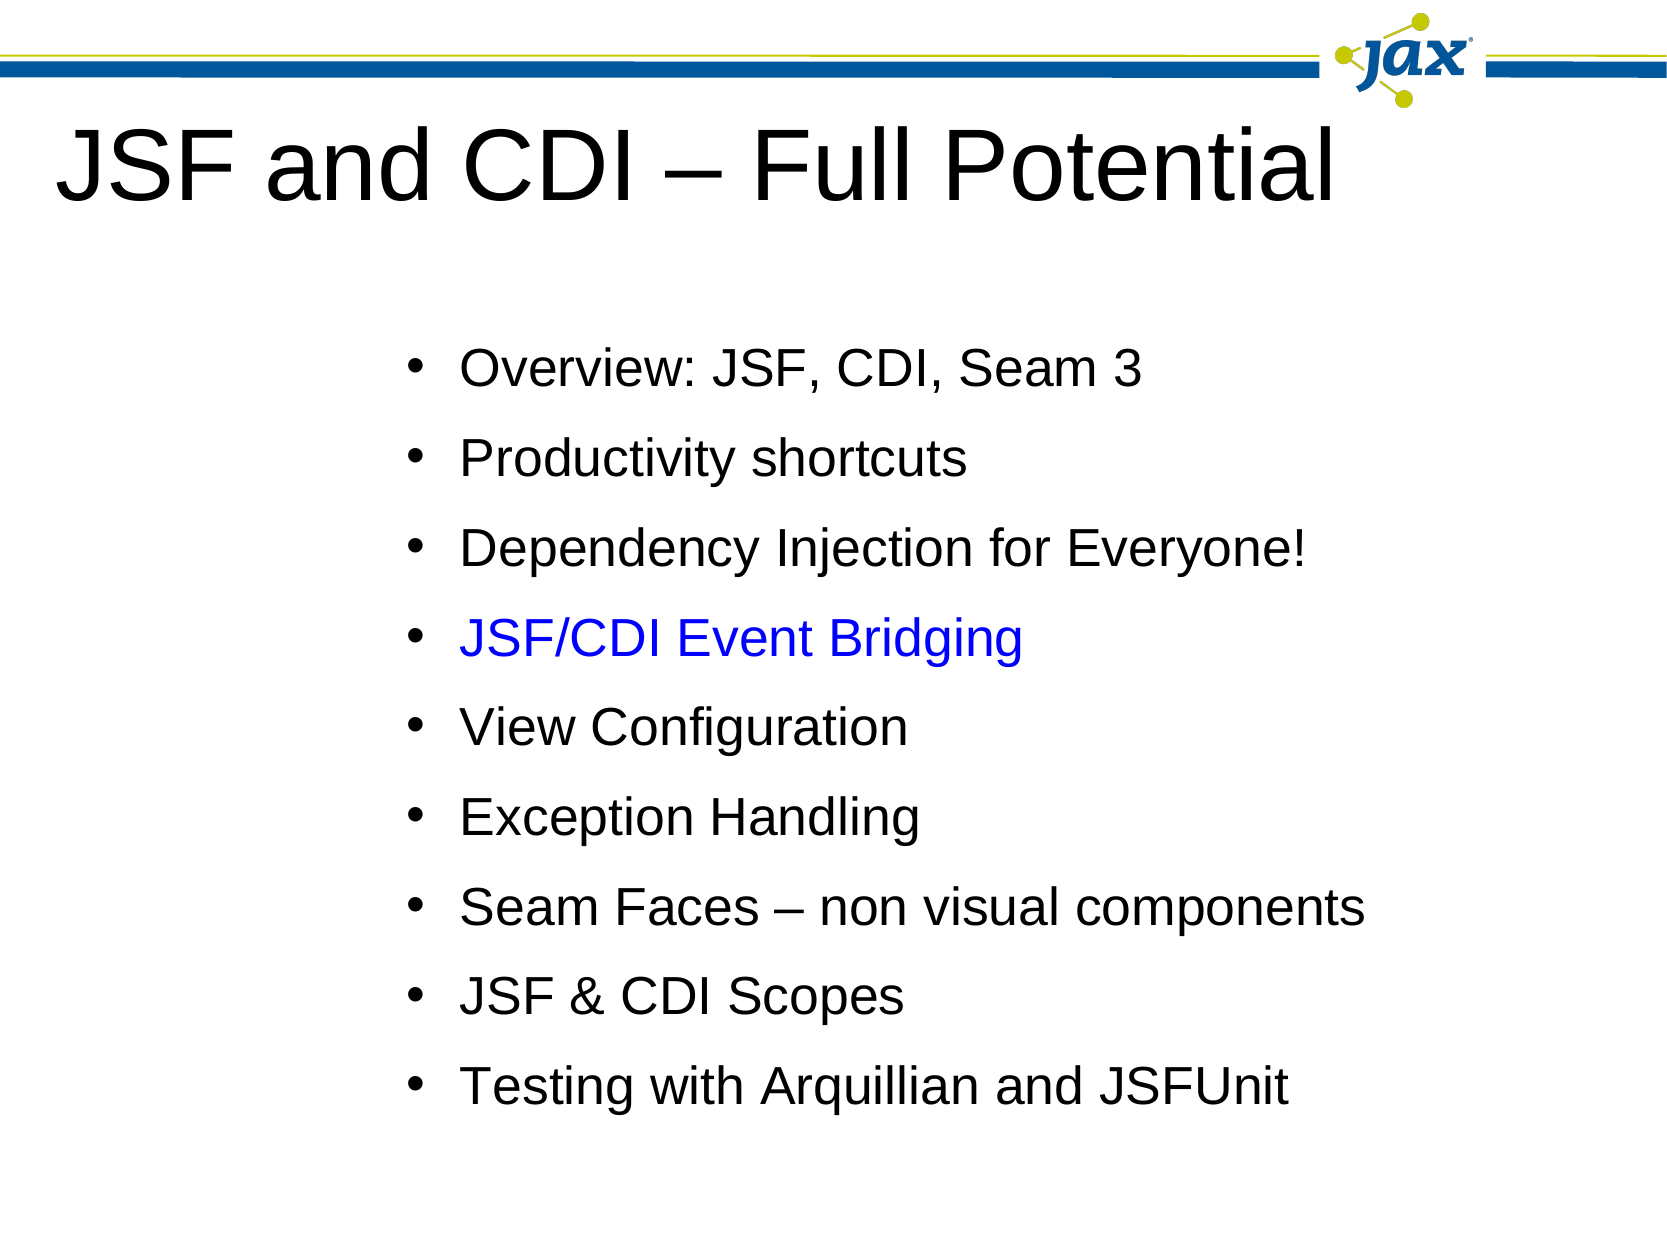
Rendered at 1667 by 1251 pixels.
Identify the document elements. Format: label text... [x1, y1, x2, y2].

picture [1335, 13, 1473, 91]
title JSF and CDI – Full Potential [40, 91, 1627, 257]
list Overview: JSF, CDI, Seam 3 Productivity shortcuts Dependency Injection for Everyone! JSF/CDI Event Bridging View Configuration Exception Handling Seam Faces – non visual components JSF & CDI Scopes Testing with Arquillian and JSFUnit [37, 300, 1613, 1126]
